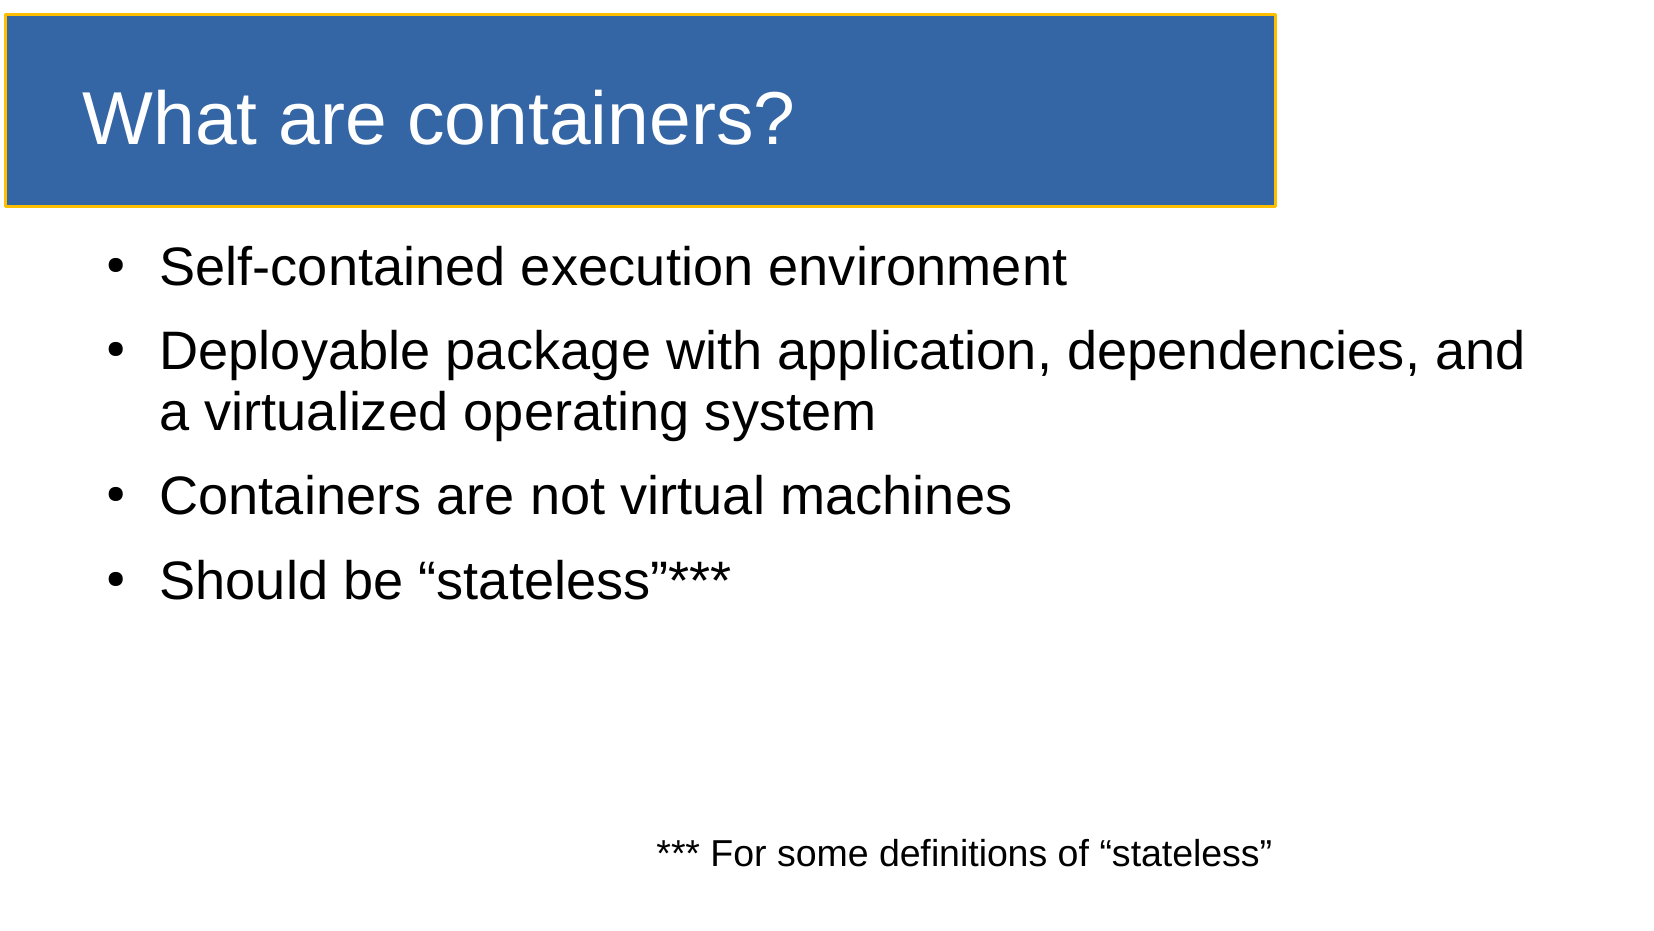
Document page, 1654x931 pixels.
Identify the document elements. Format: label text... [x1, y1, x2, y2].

text_box *** For some definitions of “stateless” [641, 825, 1613, 882]
title What are containers? [82, 44, 1235, 192]
list Self-contained execution environment Deployable package with application, dependencies, and a virtualized operating system Containers are not virtual machines Should be “stateless”*** [88, 236, 1565, 798]
